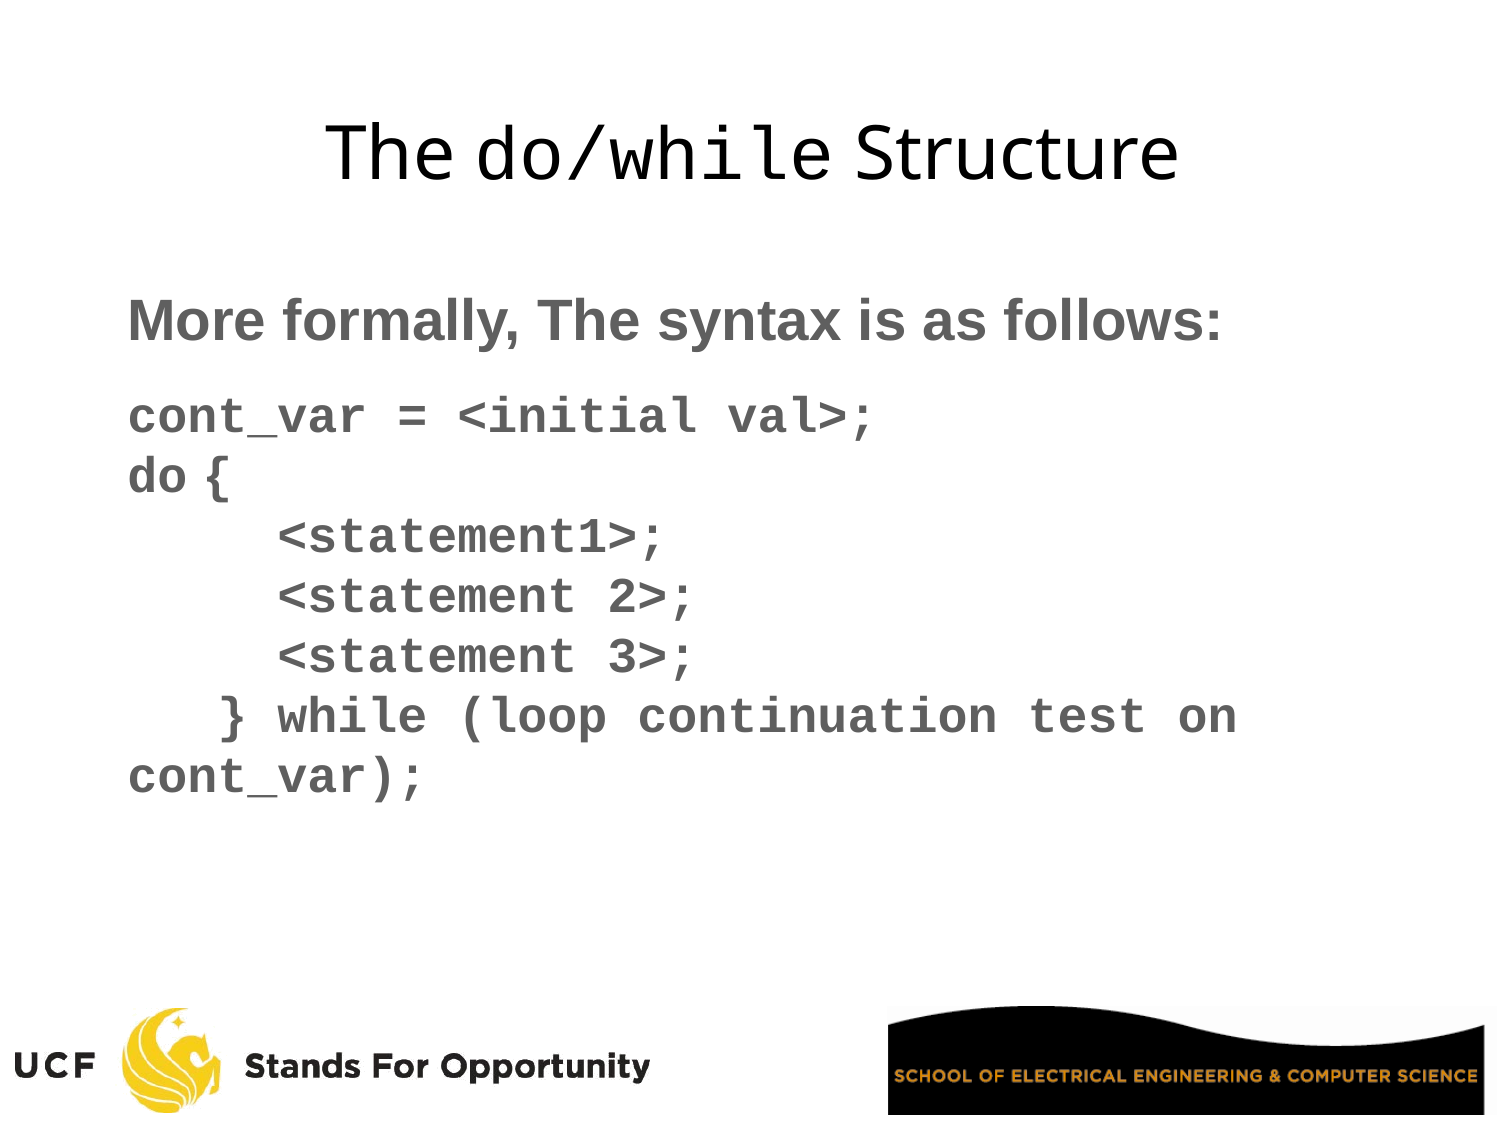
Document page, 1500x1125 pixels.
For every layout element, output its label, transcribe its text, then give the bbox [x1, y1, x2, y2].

text_box The do/while Structure [79, 52, 1427, 248]
picture [15, 1008, 650, 1113]
picture [887, 1006, 1497, 1115]
text_box More formally, The syntax is as follows: cont_var = <initial val>; do { <statement1>; <statement 2>; <statement 3>; } while (loop continuation test on cont_var); [112, 275, 1388, 950]
